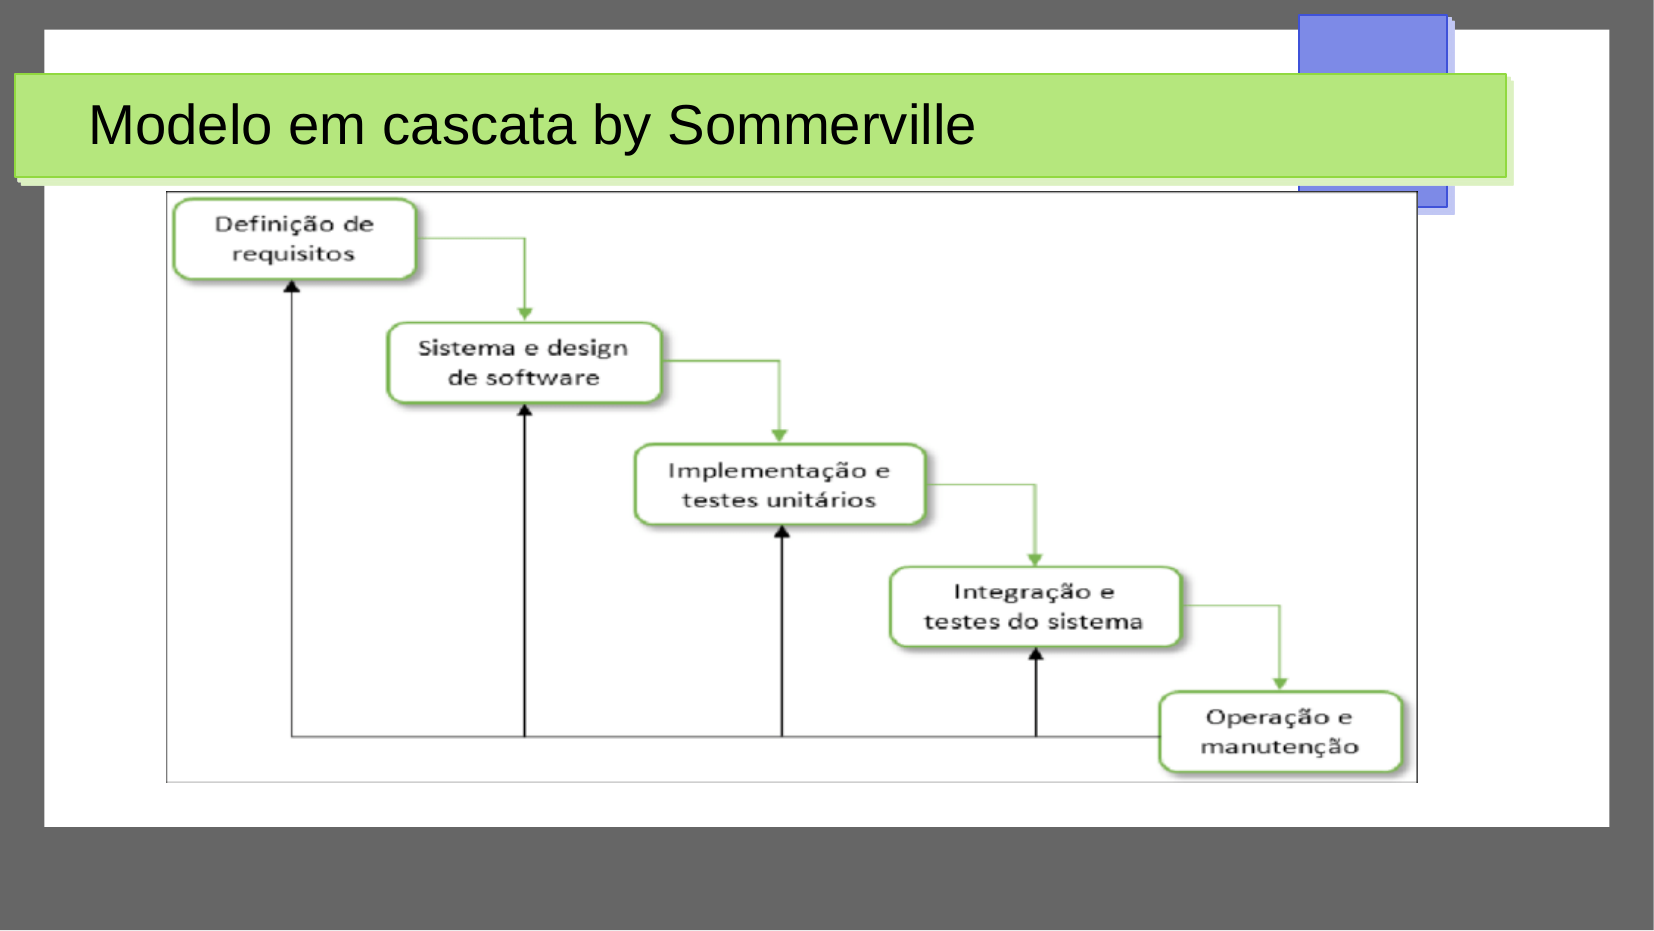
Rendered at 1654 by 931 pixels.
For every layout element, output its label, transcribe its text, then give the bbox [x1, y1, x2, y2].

picture [166, 191, 1418, 783]
title Modelo em cascata by Sommerville [88, 73, 1506, 178]
